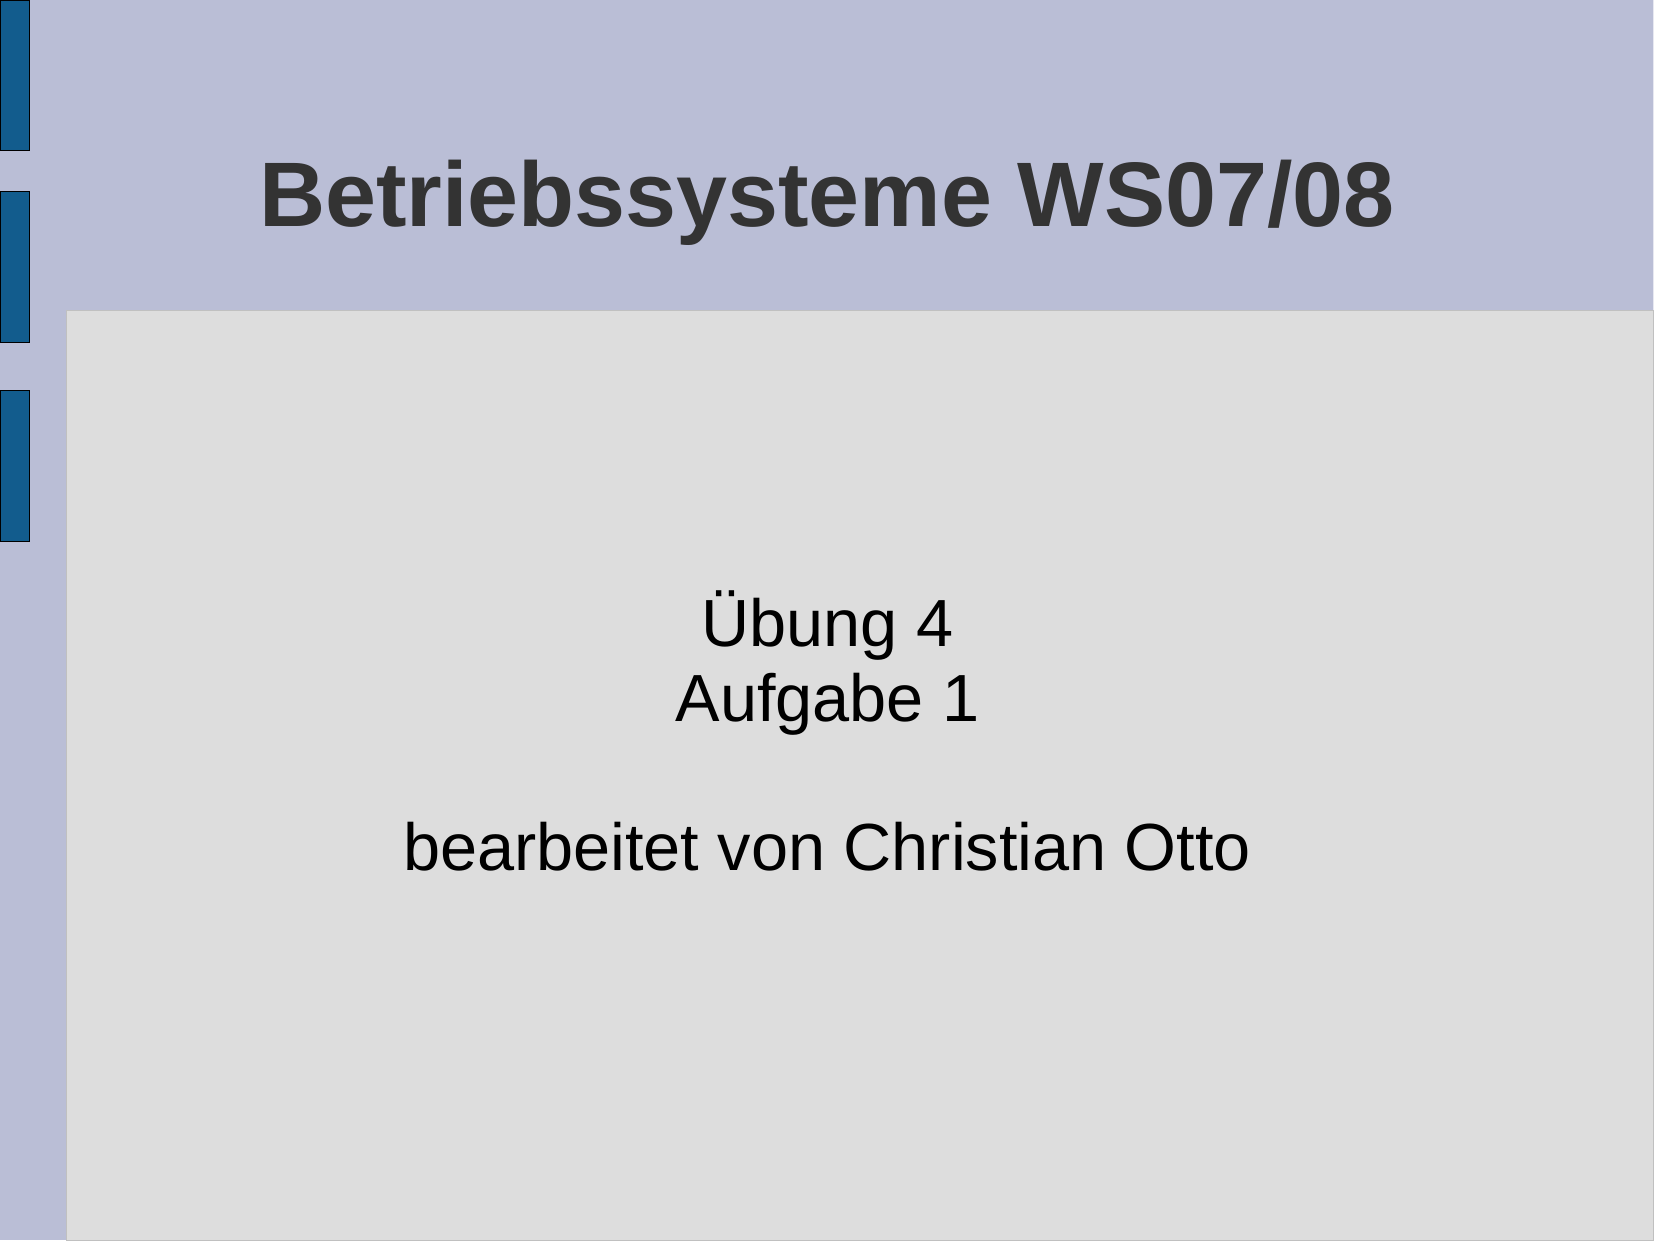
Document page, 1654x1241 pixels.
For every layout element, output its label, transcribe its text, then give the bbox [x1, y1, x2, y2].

title Betriebssysteme WS07/08 [121, 91, 1534, 299]
subtitle Übung 4 Aufgabe 1 bearbeitet von Christian Otto [121, 344, 1534, 1127]
